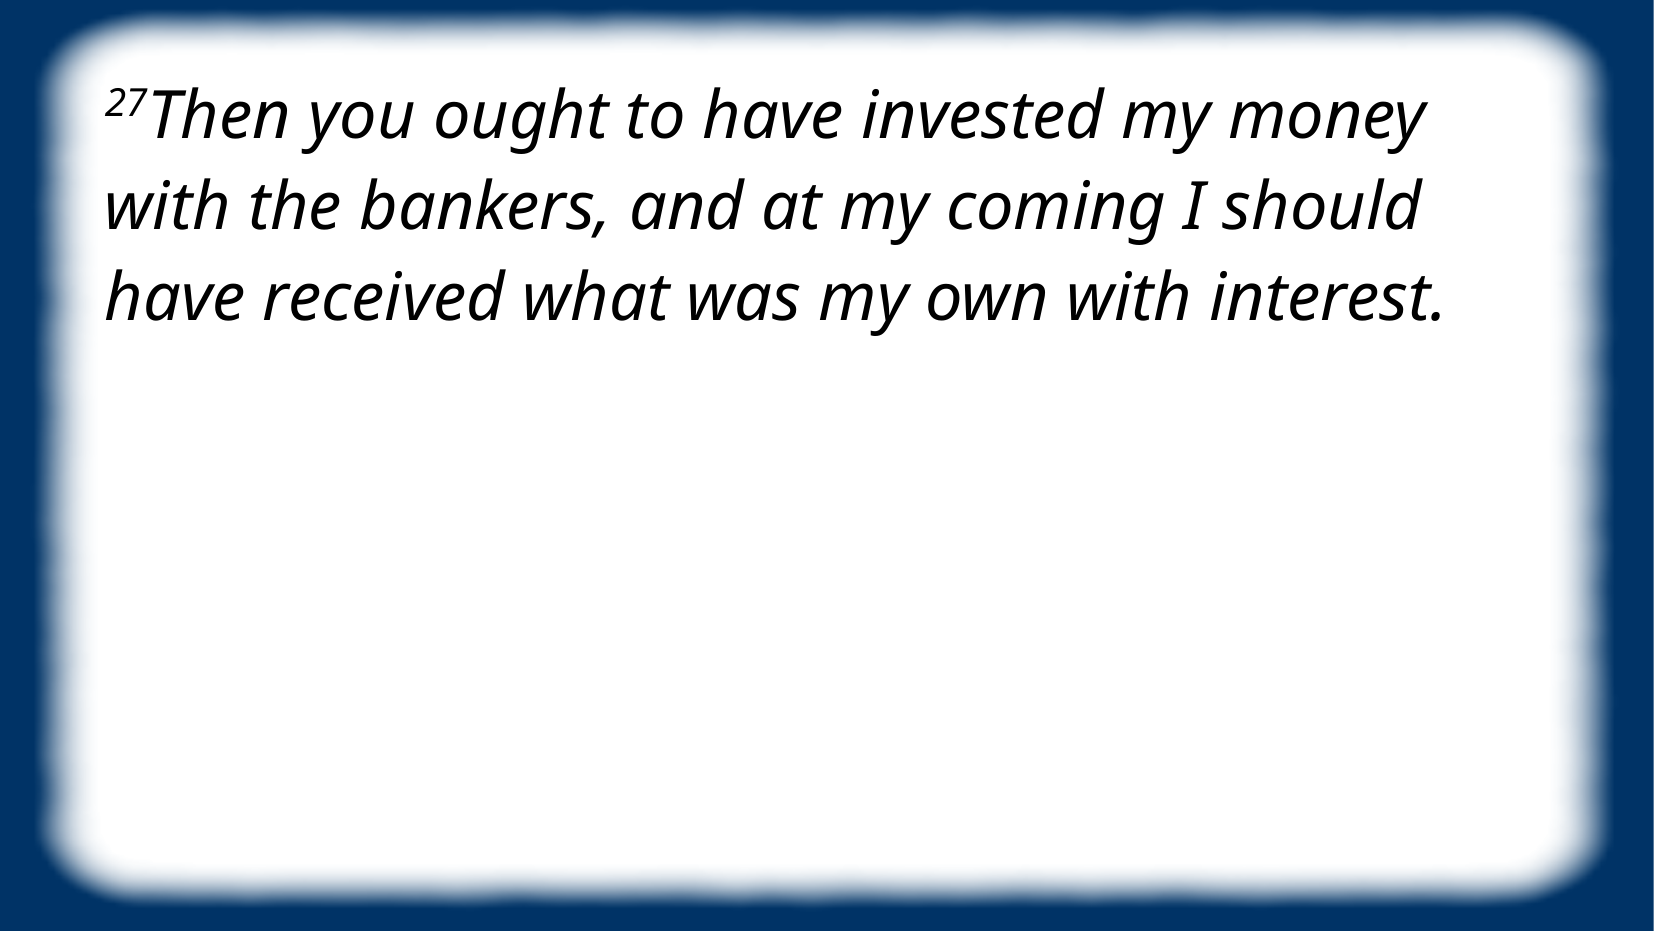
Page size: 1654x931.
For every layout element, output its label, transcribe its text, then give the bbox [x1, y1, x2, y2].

text_box 27Then you ought to have invested my money with the bankers, and at my coming I should have received what was my own with interest. [90, 60, 1561, 361]
picture [0, 0, 1654, 931]
